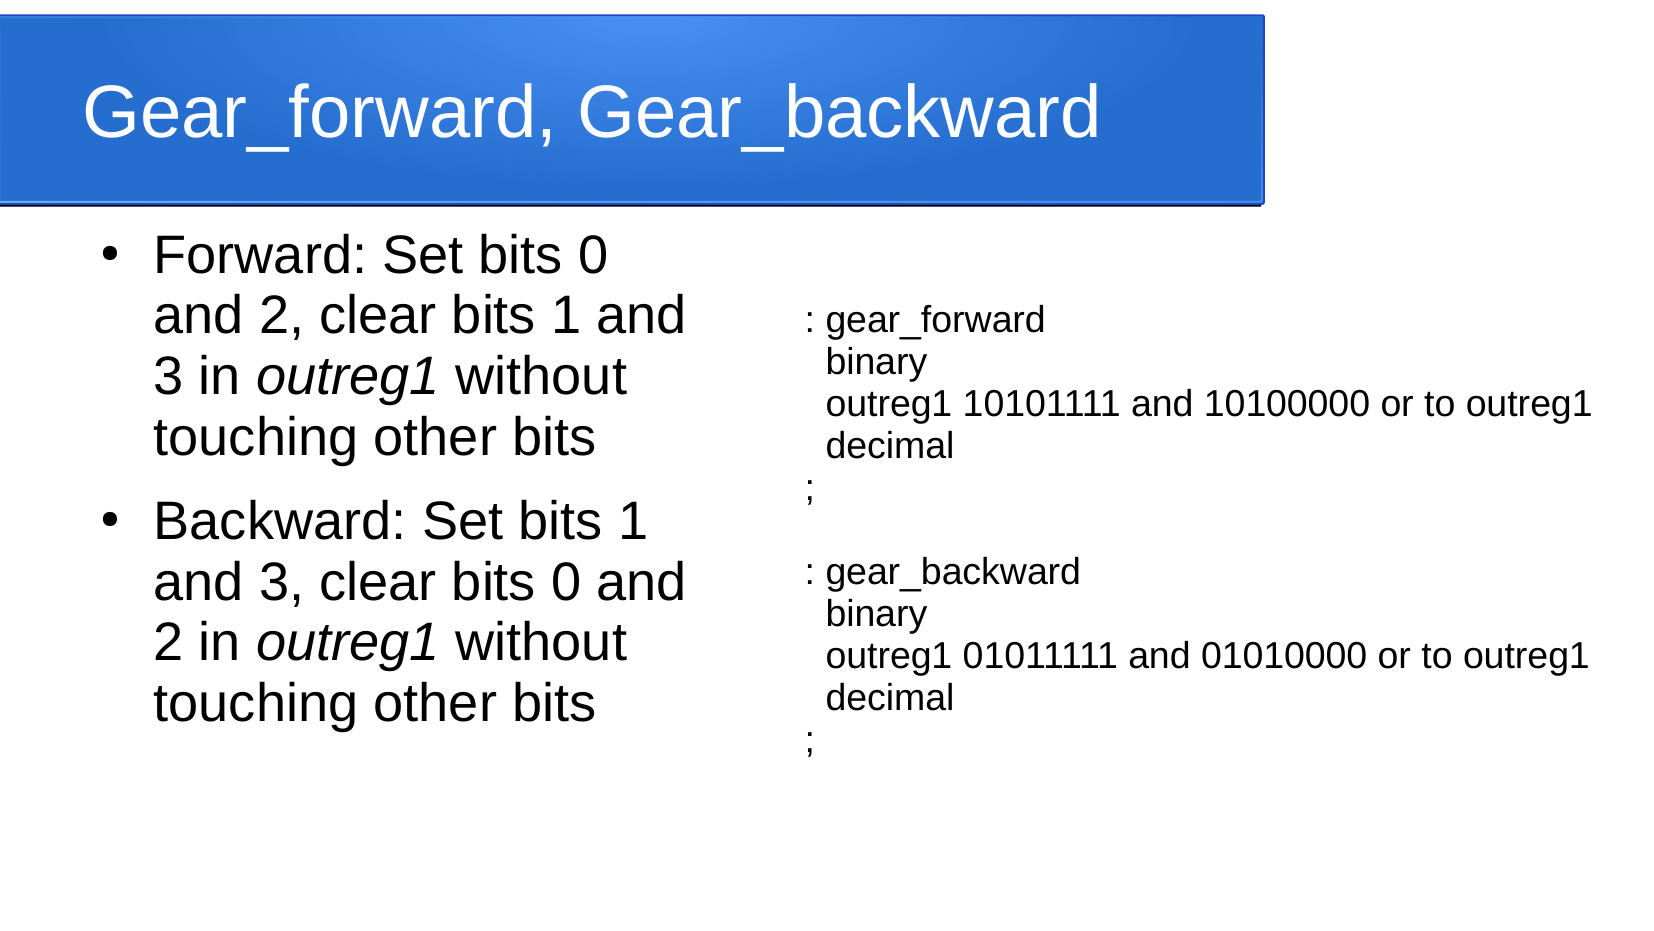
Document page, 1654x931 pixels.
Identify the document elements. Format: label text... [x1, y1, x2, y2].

text_box : gear_forward binary outreg1 10101111 and 10100000 or to outreg1 decimal ; : gear_backward binary outreg1 01011111 and 01010000 or to outreg1 decimal ; [789, 248, 1619, 768]
list Forward: Set bits 0 and 2, clear bits 1 and 3 in outreg1 without touching other bits Backward: Set bits 1 and 3, clear bits 0 and 2 in outreg1 without touching other bits [82, 224, 697, 875]
title Gear_forward, Gear_backward [82, 35, 1235, 189]
